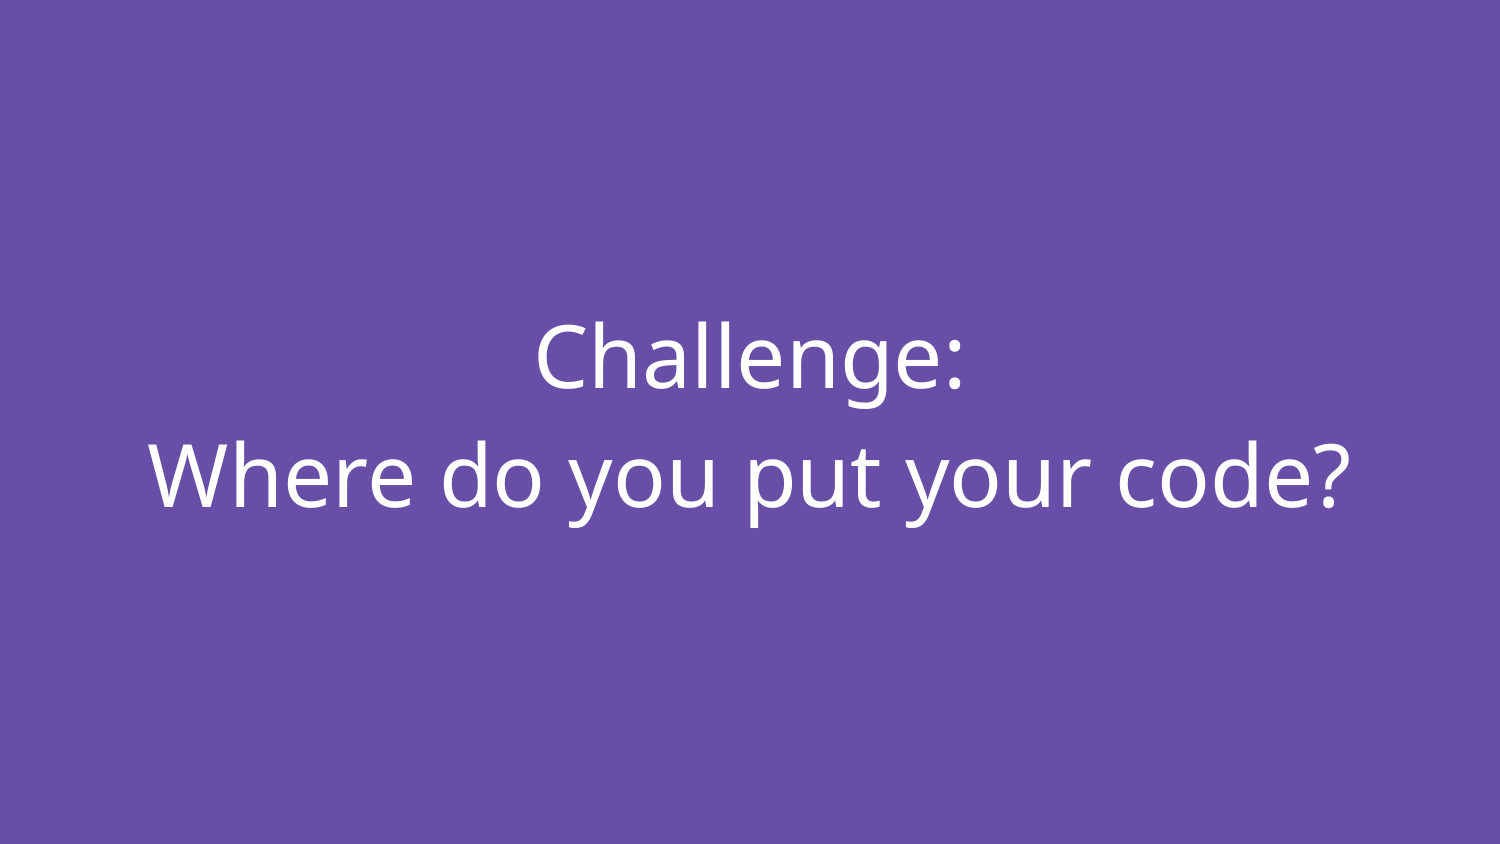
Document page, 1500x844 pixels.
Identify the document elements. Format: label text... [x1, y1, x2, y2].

title Challenge: Where do you put your code? [75, 58, 1425, 771]
